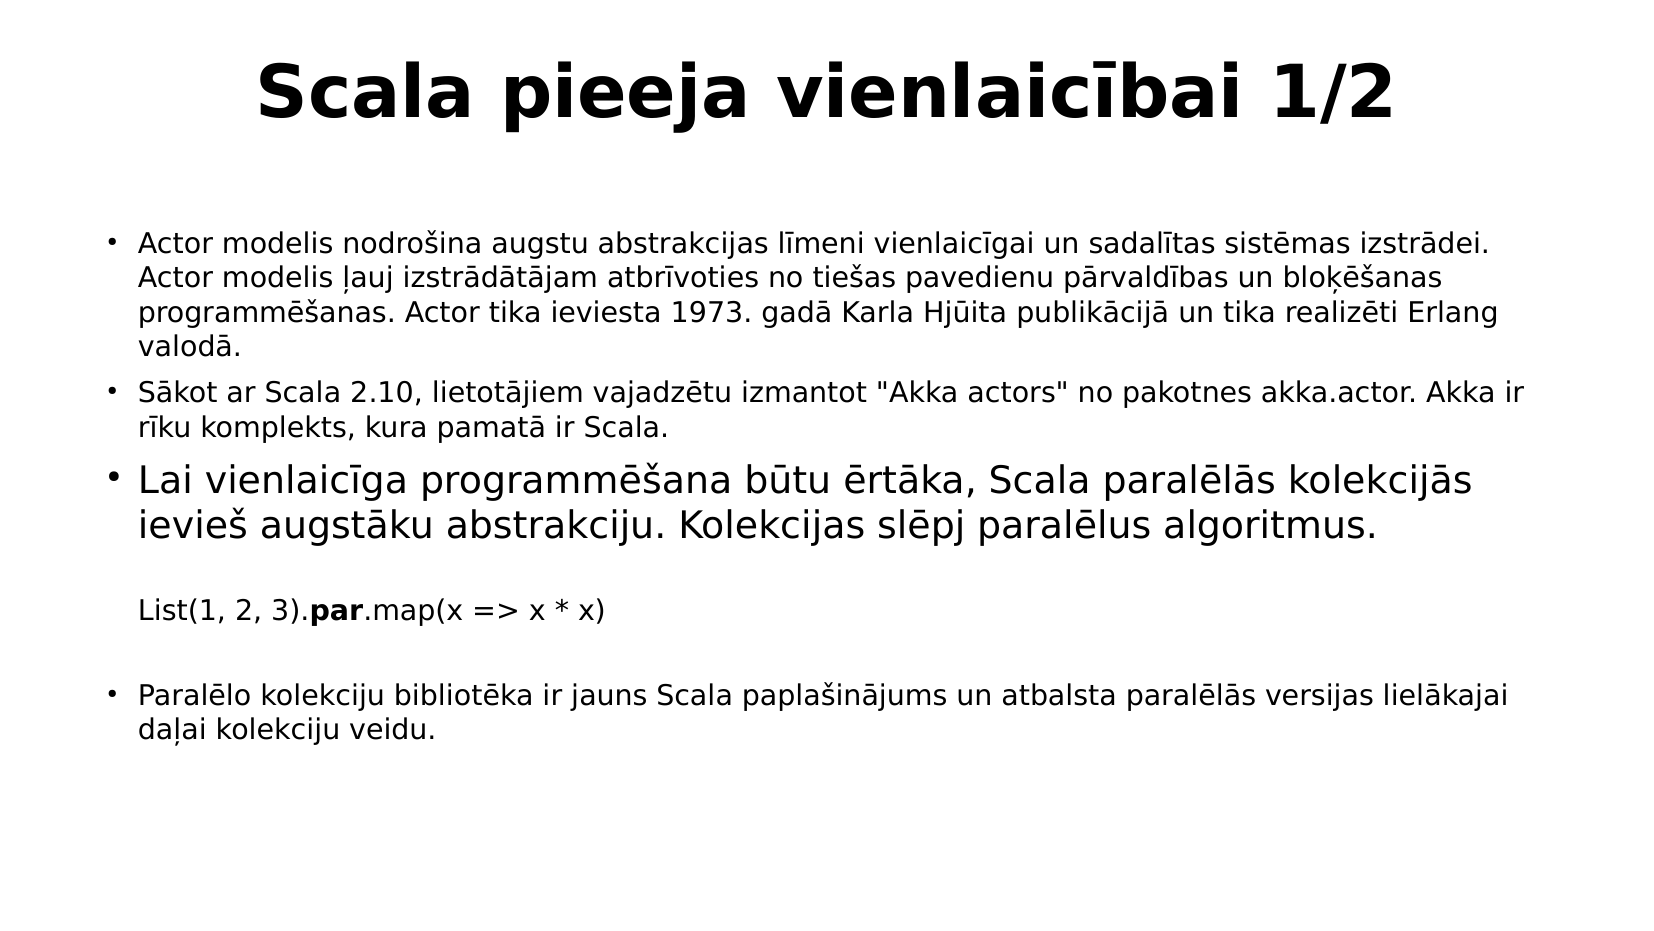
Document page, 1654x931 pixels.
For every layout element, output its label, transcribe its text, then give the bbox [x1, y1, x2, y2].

list Actor modelis nodrošina augstu abstrakcijas līmeni vienlaicīgai un sadalītas sistēmas izstrādei. Actor modelis ļauj izstrādātājam atbrīvoties no tiešas pavedienu pārvaldības un bloķēšanas programmēšanas. Actor tika ieviesta 1973. gadā Karla Hjūita publikācijā un tika realizēti Erlang valodā. Sākot ar Scala 2.10, lietotājiem vajadzētu izmantot "Akka actors" no pakotnes akka.actor. Akka ir rīku komplekts, kura pamatā ir Scala. Lai vienlaicīga programmēšana būtu ērtāka, Scala paralēlās kolekcijās ievieš augstāku abstrakciju. Kolekcijas slēpj paralēlus algoritmus. List(1, 2, 3).par.map(x => x * x) Paralēlo kolekciju bibliotēka ir jauns Scala paplašinājums un atbalsta paralēlās versijas lielākajai daļai kolekciju veidu. [82, 217, 1571, 758]
title Scala pieeja vienlaicībai 1/2 [82, 37, 1571, 147]
